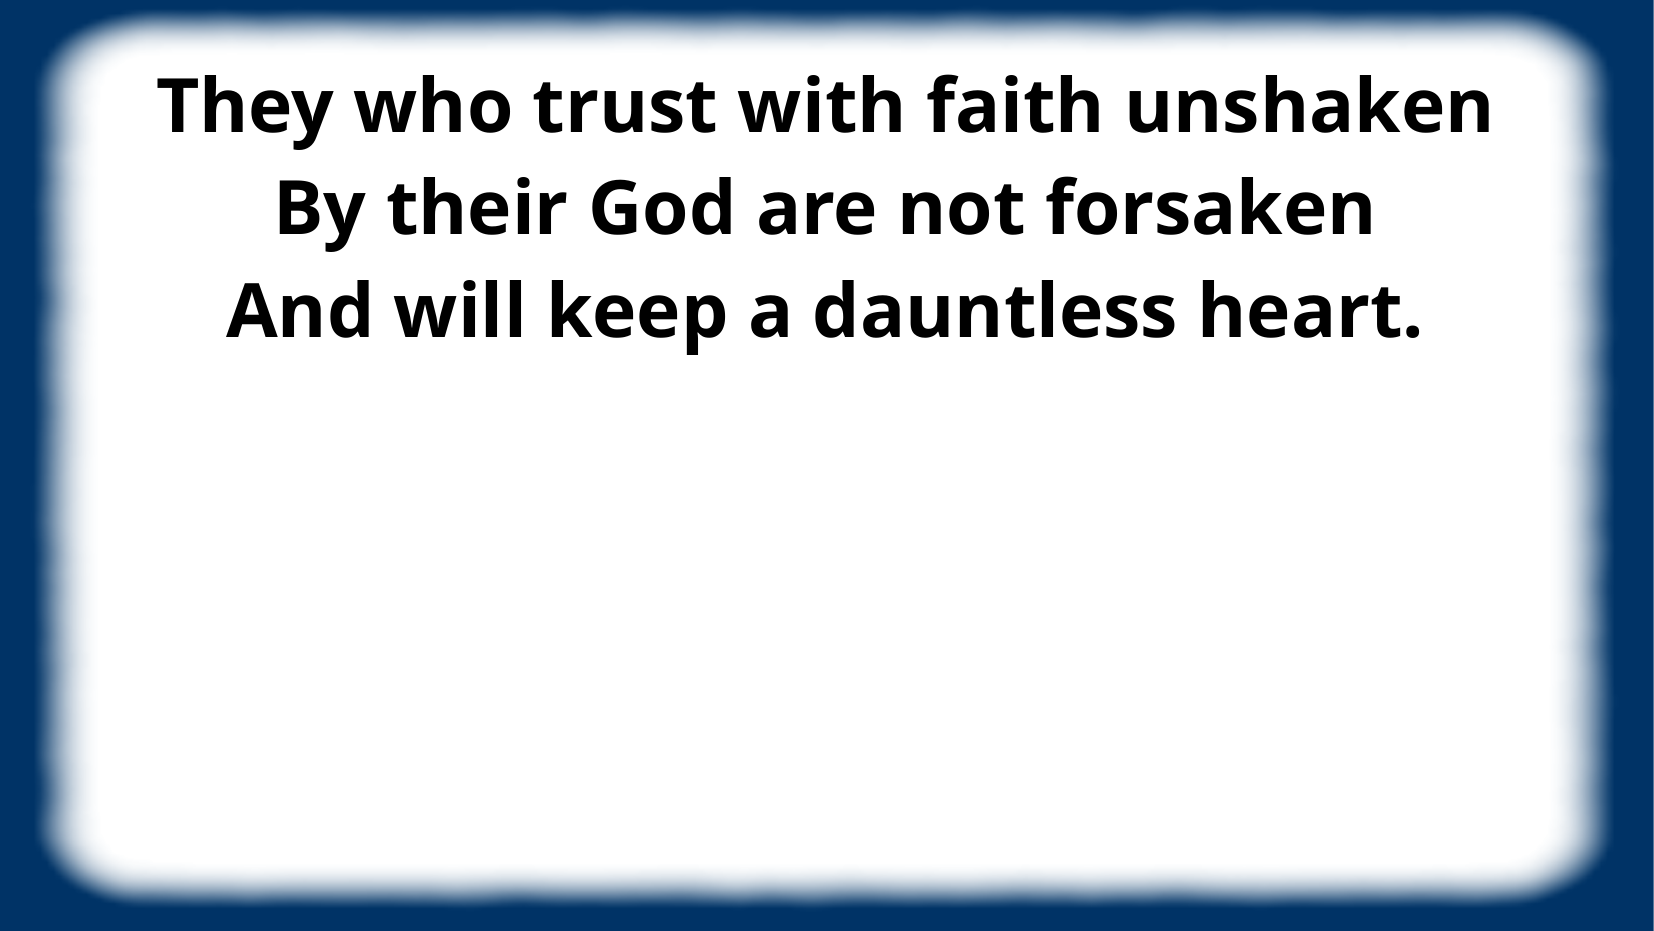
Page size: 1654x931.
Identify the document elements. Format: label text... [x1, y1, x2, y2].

text_box They who trust with faith unshaken By their God are not forsaken And will keep a dauntless heart. [105, 45, 1547, 376]
picture [0, 0, 1654, 931]
